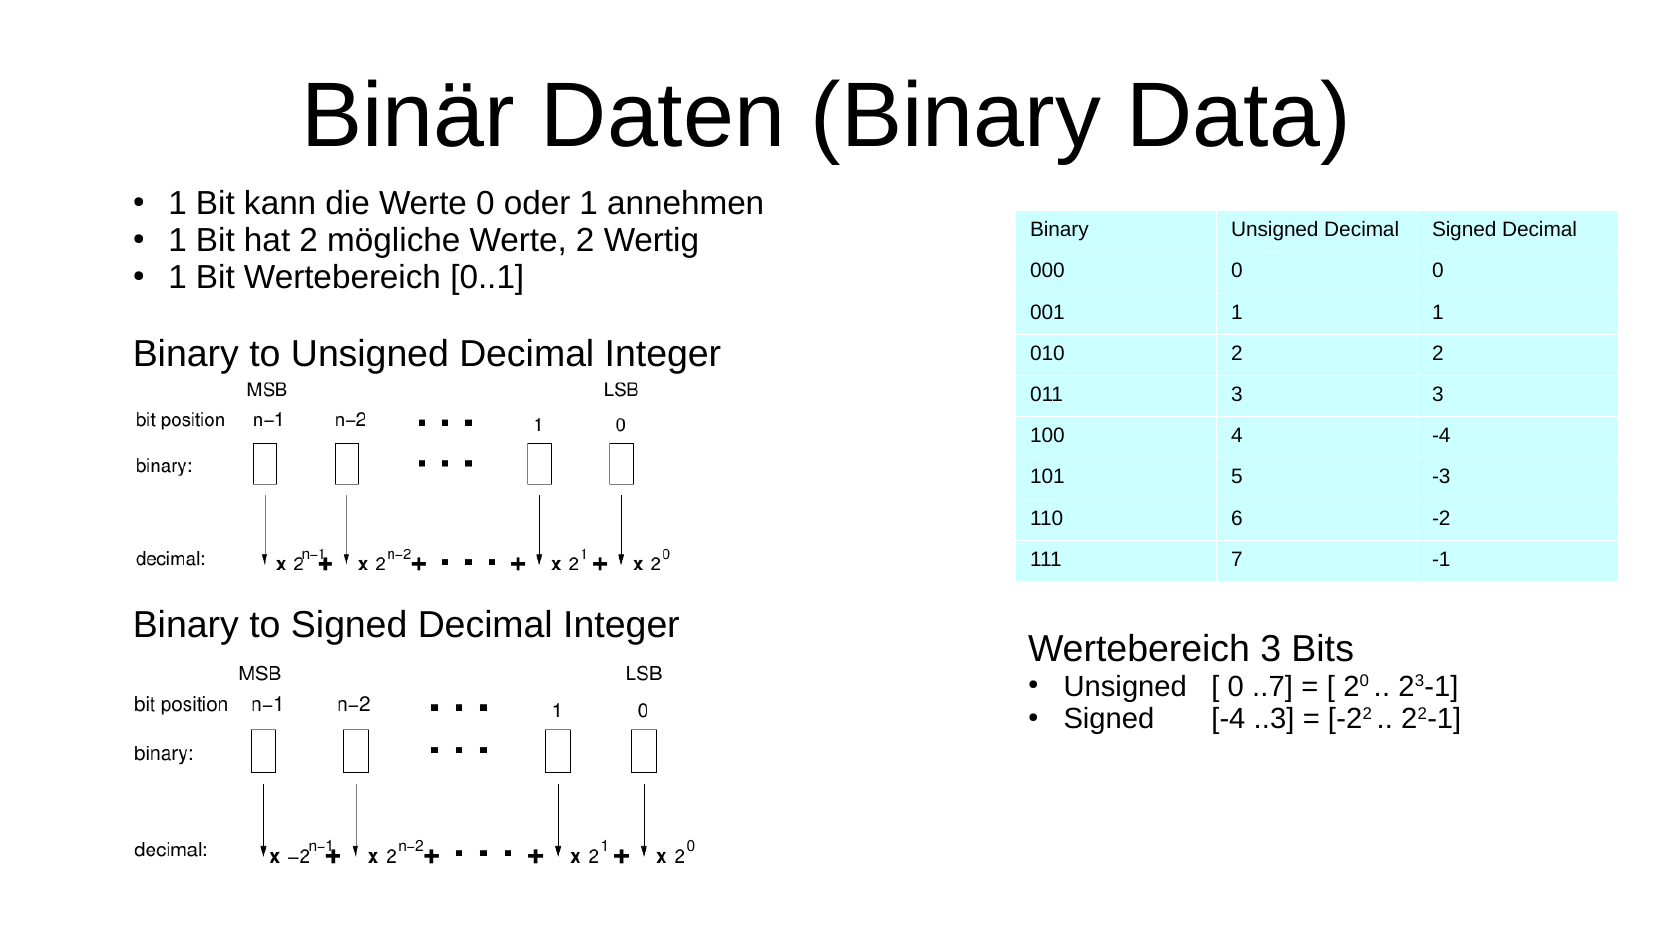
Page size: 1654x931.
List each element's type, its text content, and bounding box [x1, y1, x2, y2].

table_cell 0 [1418, 252, 1618, 293]
table_cell -4 [1418, 417, 1618, 457]
table_cell -2 [1418, 500, 1618, 540]
table_header Signed Decimal [1418, 211, 1618, 251]
table_cell 110 [1016, 500, 1216, 540]
table_cell 2 [1217, 335, 1417, 375]
text_box Binary to Unsigned Decimal Integer [118, 324, 945, 384]
table_cell 3 [1418, 376, 1618, 416]
picture [118, 384, 680, 591]
table_cell 101 [1016, 458, 1216, 499]
table_cell 000 [1016, 252, 1216, 293]
picture [118, 649, 709, 886]
table_cell 4 [1217, 417, 1417, 457]
table_cell -3 [1418, 458, 1618, 499]
table_cell 7 [1217, 541, 1417, 581]
table_cell 0 [1217, 252, 1417, 293]
text_box 1 Bit kann die Werte 0 oder 1 annehmen 1 Bit hat 2 mögliche Werte, 2 Wertig 1 Bit Wertebereich [0..1] [118, 177, 886, 304]
table_cell 100 [1016, 417, 1216, 457]
table_cell 111 [1016, 541, 1216, 581]
table_cell 5 [1217, 458, 1417, 499]
table_cell 3 [1217, 376, 1417, 416]
table_cell 010 [1016, 335, 1216, 375]
table_header Unsigned Decimal [1217, 211, 1417, 251]
title Binär Daten (Binary Data) [82, 37, 1571, 193]
table_cell 011 [1016, 376, 1216, 416]
table_cell 2 [1418, 335, 1618, 375]
text_box Wertebereich 3 Bits Unsigned [ 0 ..7] = [ 20 .. 23-1] Signed [-4 ..3] = [-22 .. 22-1] [1013, 620, 1477, 743]
table_cell 6 [1217, 500, 1417, 540]
text_box Binary to Signed Decimal Integer [118, 596, 945, 656]
table_cell 1 [1418, 294, 1618, 334]
table_cell 001 [1016, 294, 1216, 334]
table_cell 1 [1217, 294, 1417, 334]
table_header Binary [1016, 211, 1216, 251]
table_cell -1 [1418, 541, 1618, 581]
